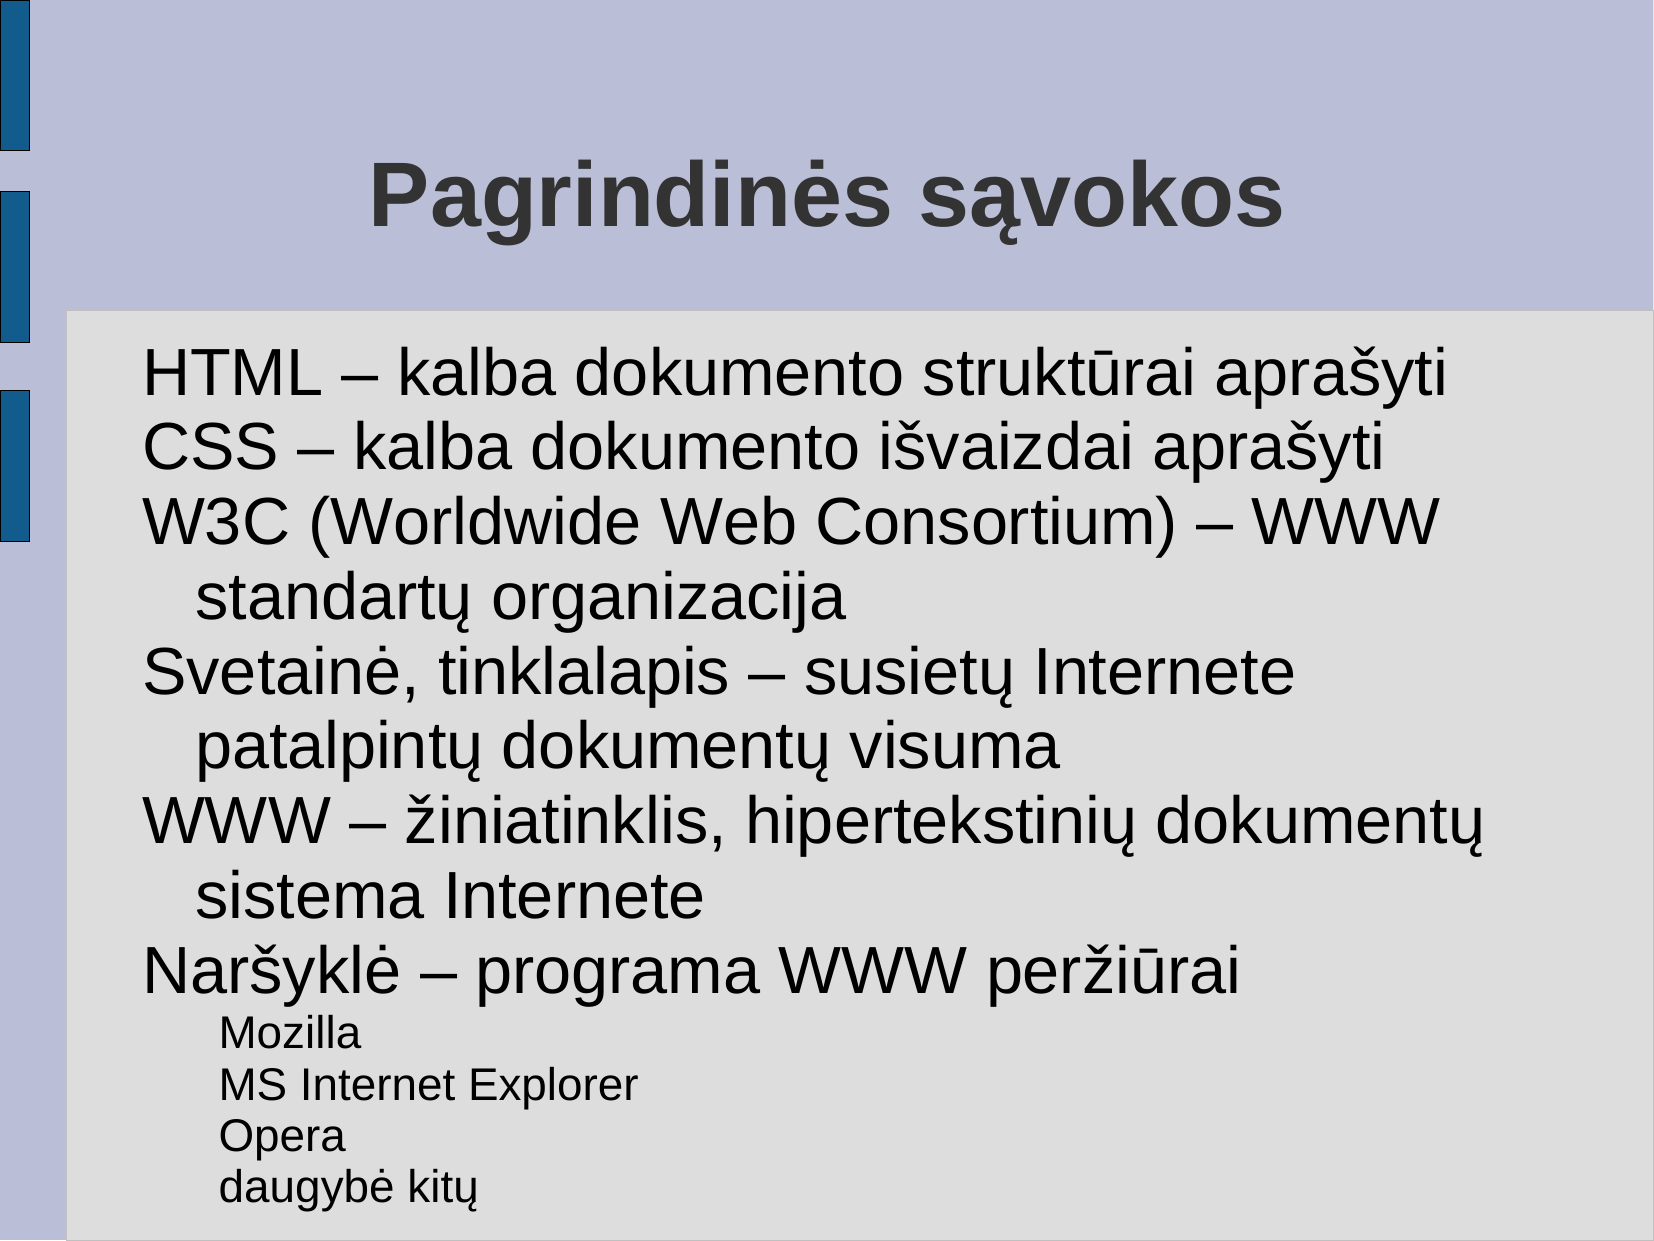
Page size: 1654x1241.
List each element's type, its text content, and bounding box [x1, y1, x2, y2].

title Pagrindinės sąvokos [121, 91, 1534, 299]
list HTML – kalba dokumento struktūrai aprašyti CSS – kalba dokumento išvaizdai aprašyti W3C (Worldwide Web Consortium) – WWW standartų organizacija Svetainė, tinklalapis – susietų Internete patalpintų dokumentų visuma WWW – žiniatinklis, hipertekstinių dokumentų sistema Internete Naršyklė – programa WWW peržiūrai Mozilla MS Internet Explorer Opera daugybė kitų [124, 334, 1537, 1213]
